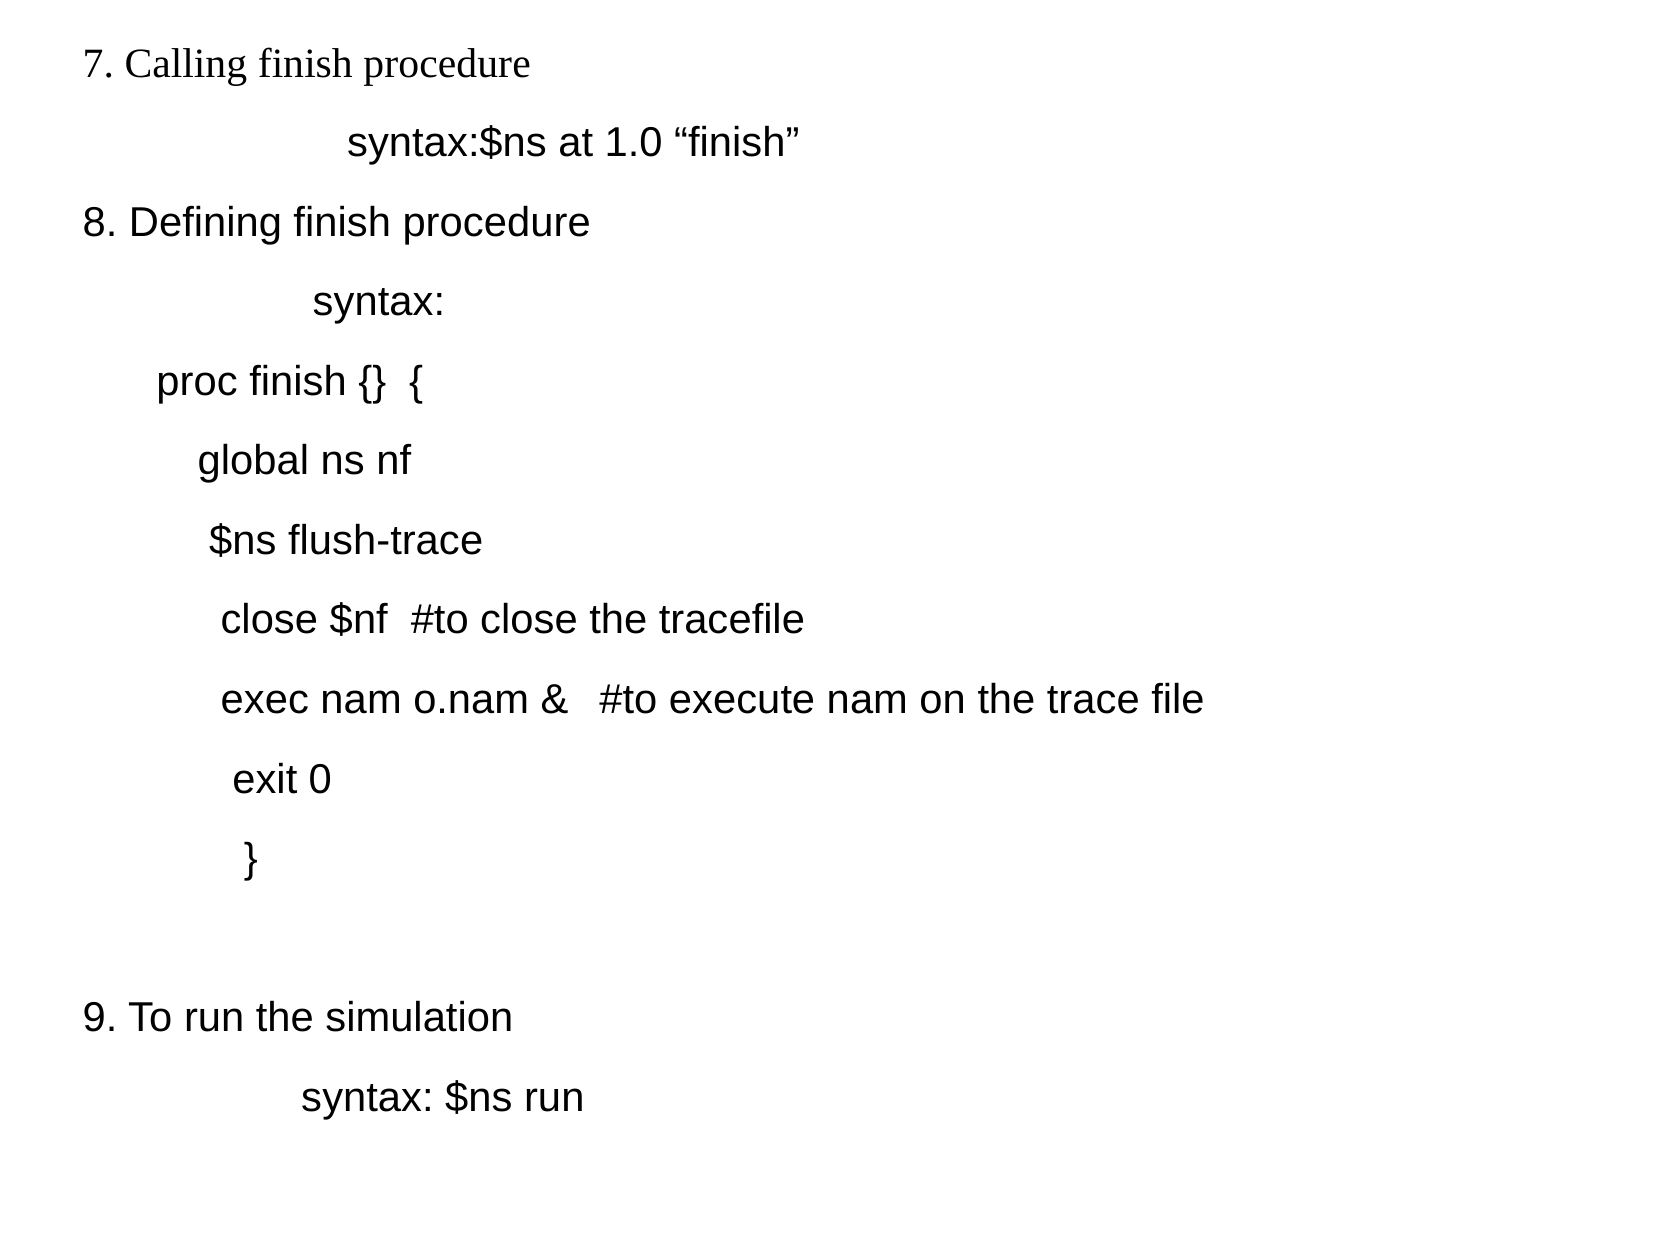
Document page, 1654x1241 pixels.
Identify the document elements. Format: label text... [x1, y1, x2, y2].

list 7. Calling finish procedure syntax:$ns at 1.0 “finish” 8. Defining finish procedure syntax: proc finish {} { global ns nf $ns flush-trace close $nf #to close the tracefile exec nam o.nam & #to execute nam on the trace file exit 0 } 9. To run the simulation syntax: $ns run [82, 35, 1599, 1241]
